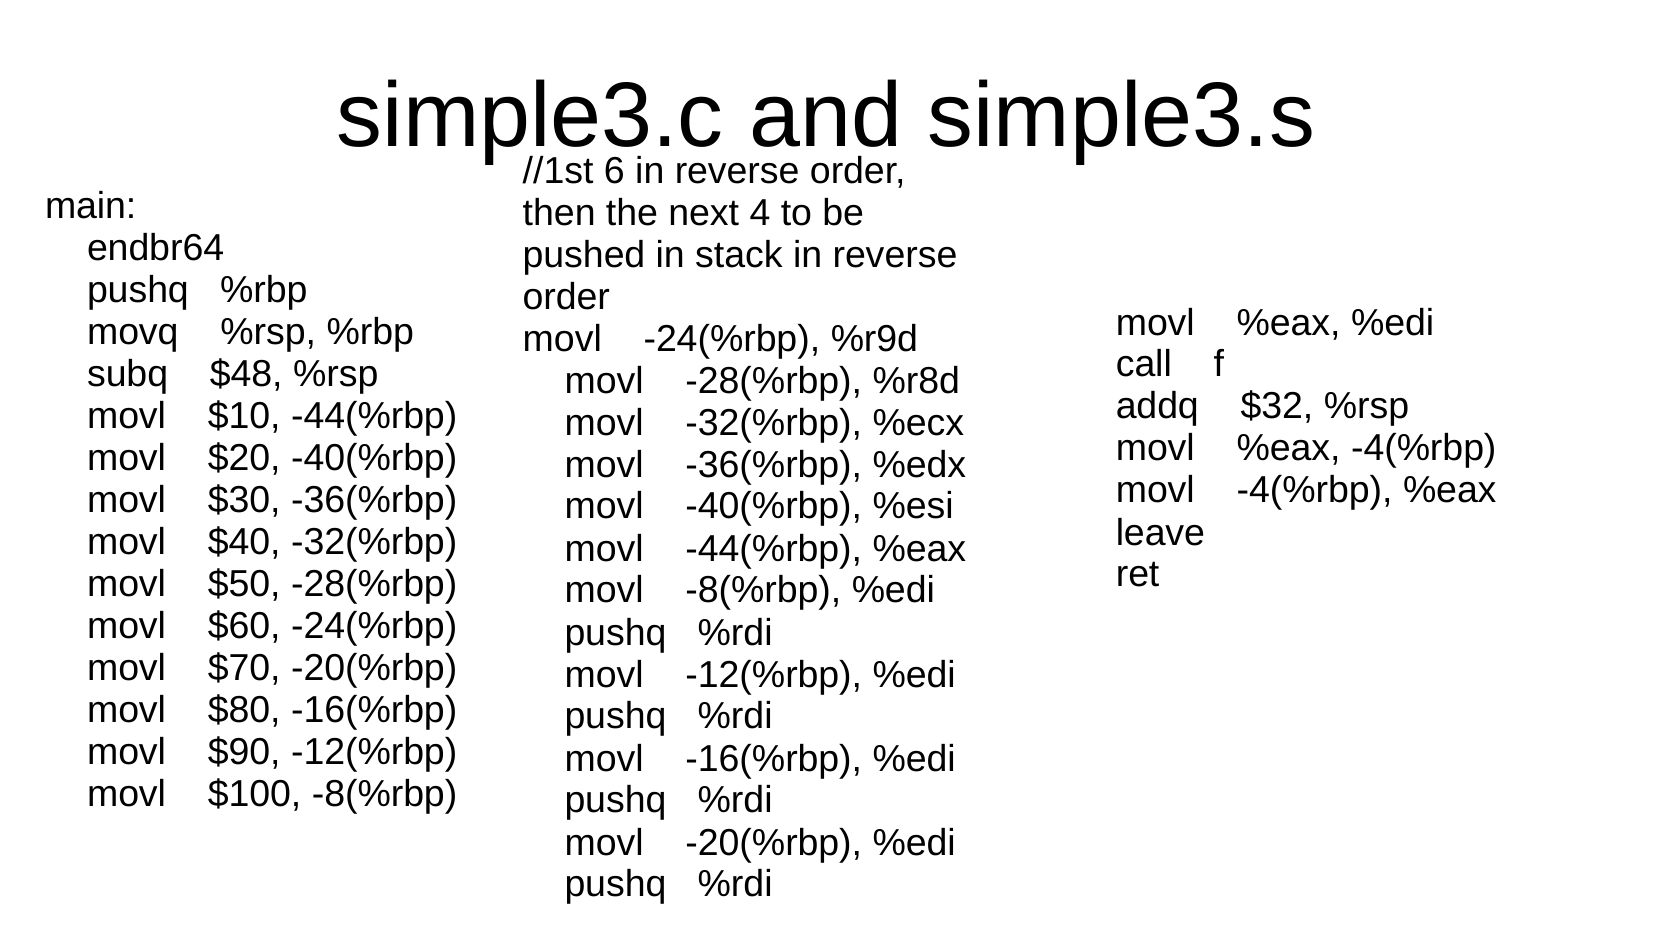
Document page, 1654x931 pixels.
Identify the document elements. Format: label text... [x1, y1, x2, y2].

text_box main: endbr64 pushq %rbp movq %rsp, %rbp subq $48, %rsp movl $10, -44(%rbp) movl $20, -40(%rbp) movl $30, -36(%rbp) movl $40, -32(%rbp) movl $50, -28(%rbp) movl $60, -24(%rbp) movl $70, -20(%rbp) movl $80, -16(%rbp) movl $90, -12(%rbp) movl $100, -8(%rbp) [30, 177, 473, 822]
text_box movl %eax, %edi call f addq $32, %rsp movl %eax, -4(%rbp) movl -4(%rbp), %eax leave ret [1059, 293, 1512, 603]
text_box //1st 6 in reverse order, then the next 4 to be pushed in stack in reverse order movl -24(%rbp), %r9d movl -28(%rbp), %r8d movl -32(%rbp), %ecx movl -36(%rbp), %edx movl -40(%rbp), %esi movl -44(%rbp), %eax movl -8(%rbp), %edi pushq %rdi movl -12(%rbp), %edi pushq %rdi movl -16(%rbp), %edi pushq %rdi movl -20(%rbp), %edi pushq %rdi [507, 141, 982, 913]
title simple3.c and simple3.s [82, 37, 1571, 193]
